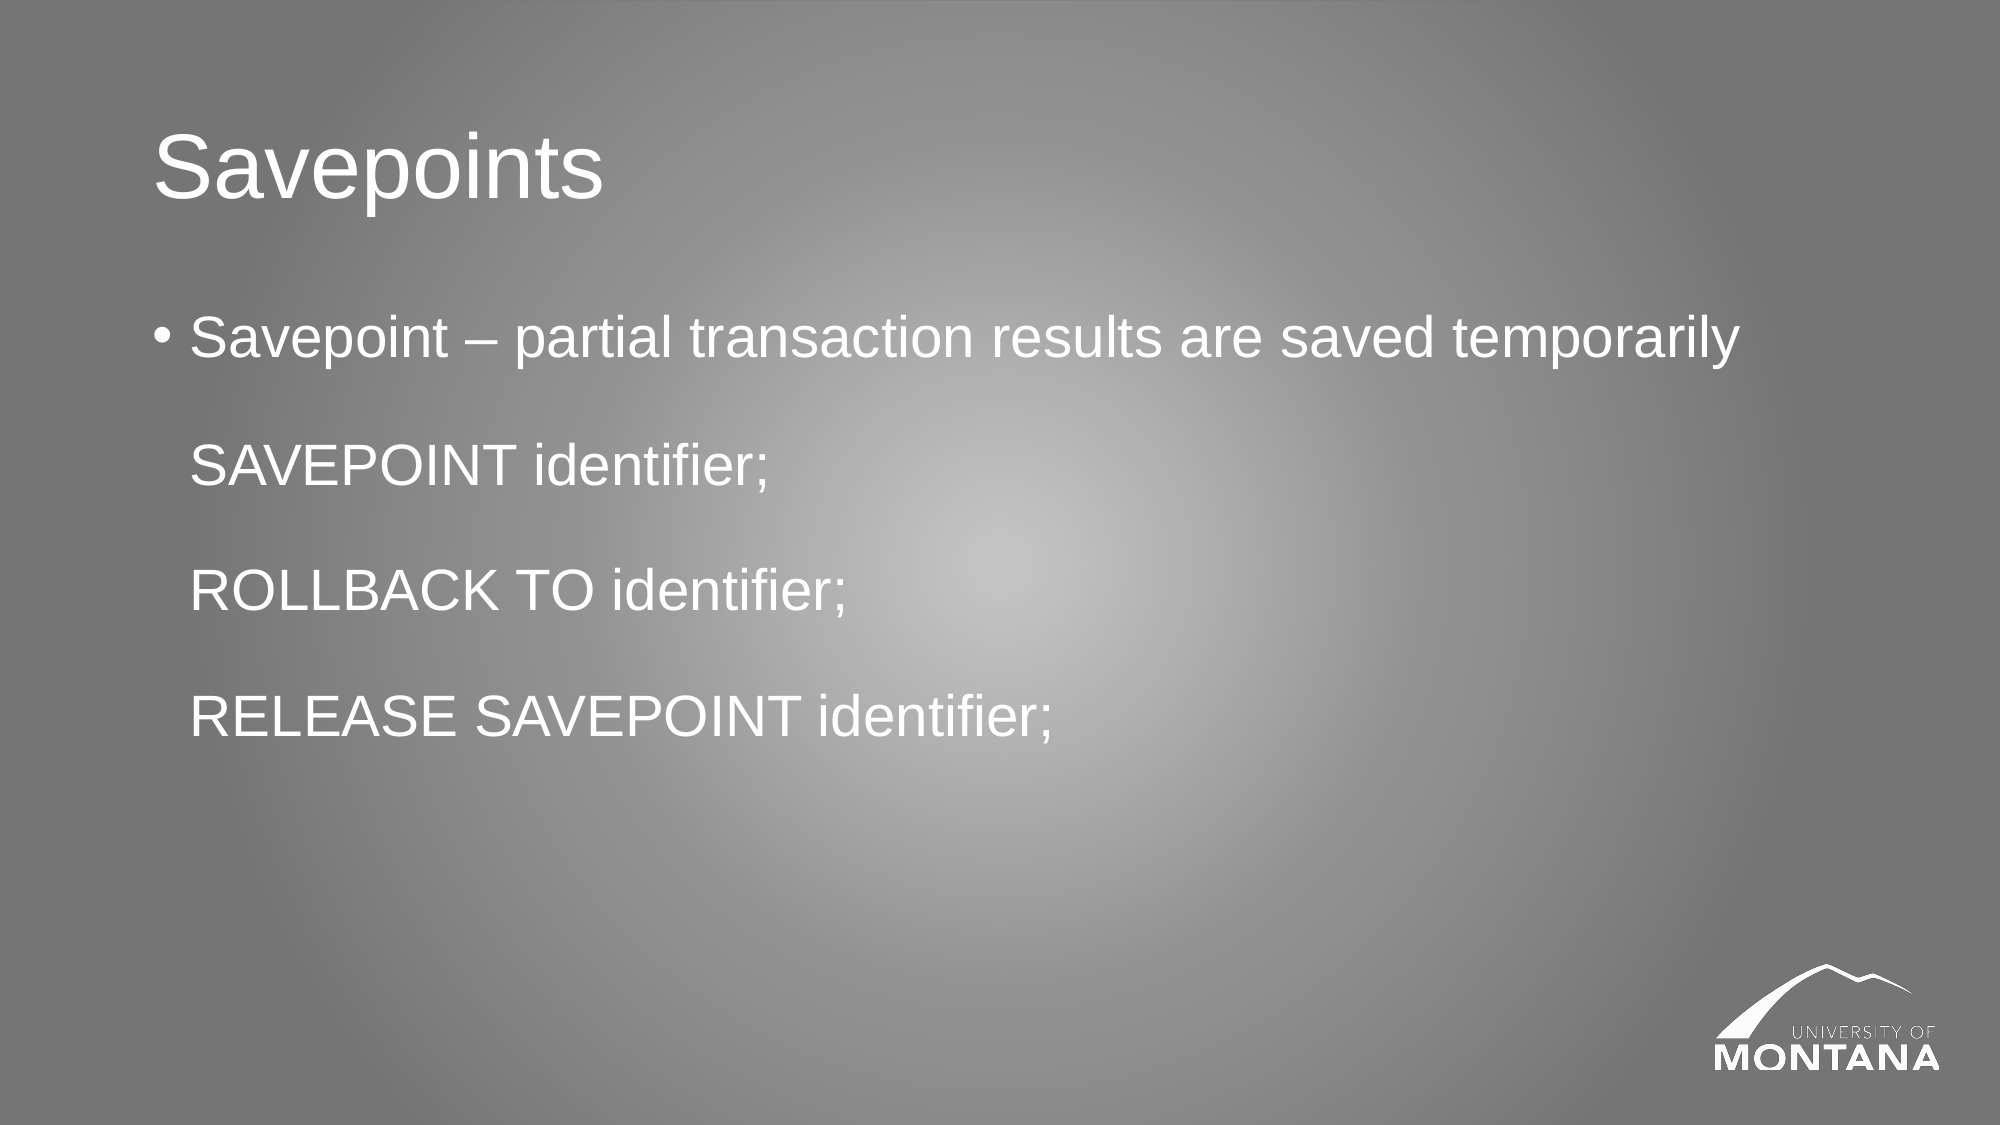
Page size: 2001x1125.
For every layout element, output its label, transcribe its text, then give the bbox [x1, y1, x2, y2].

title Savepoints [137, 59, 1863, 278]
list Savepoint – partial transaction results are saved temporarily SAVEPOINT identifier; ROLLBACK TO identifier; RELEASE SAVEPOINT identifier; [137, 299, 1863, 1014]
picture [0, 0, 2000, 1125]
